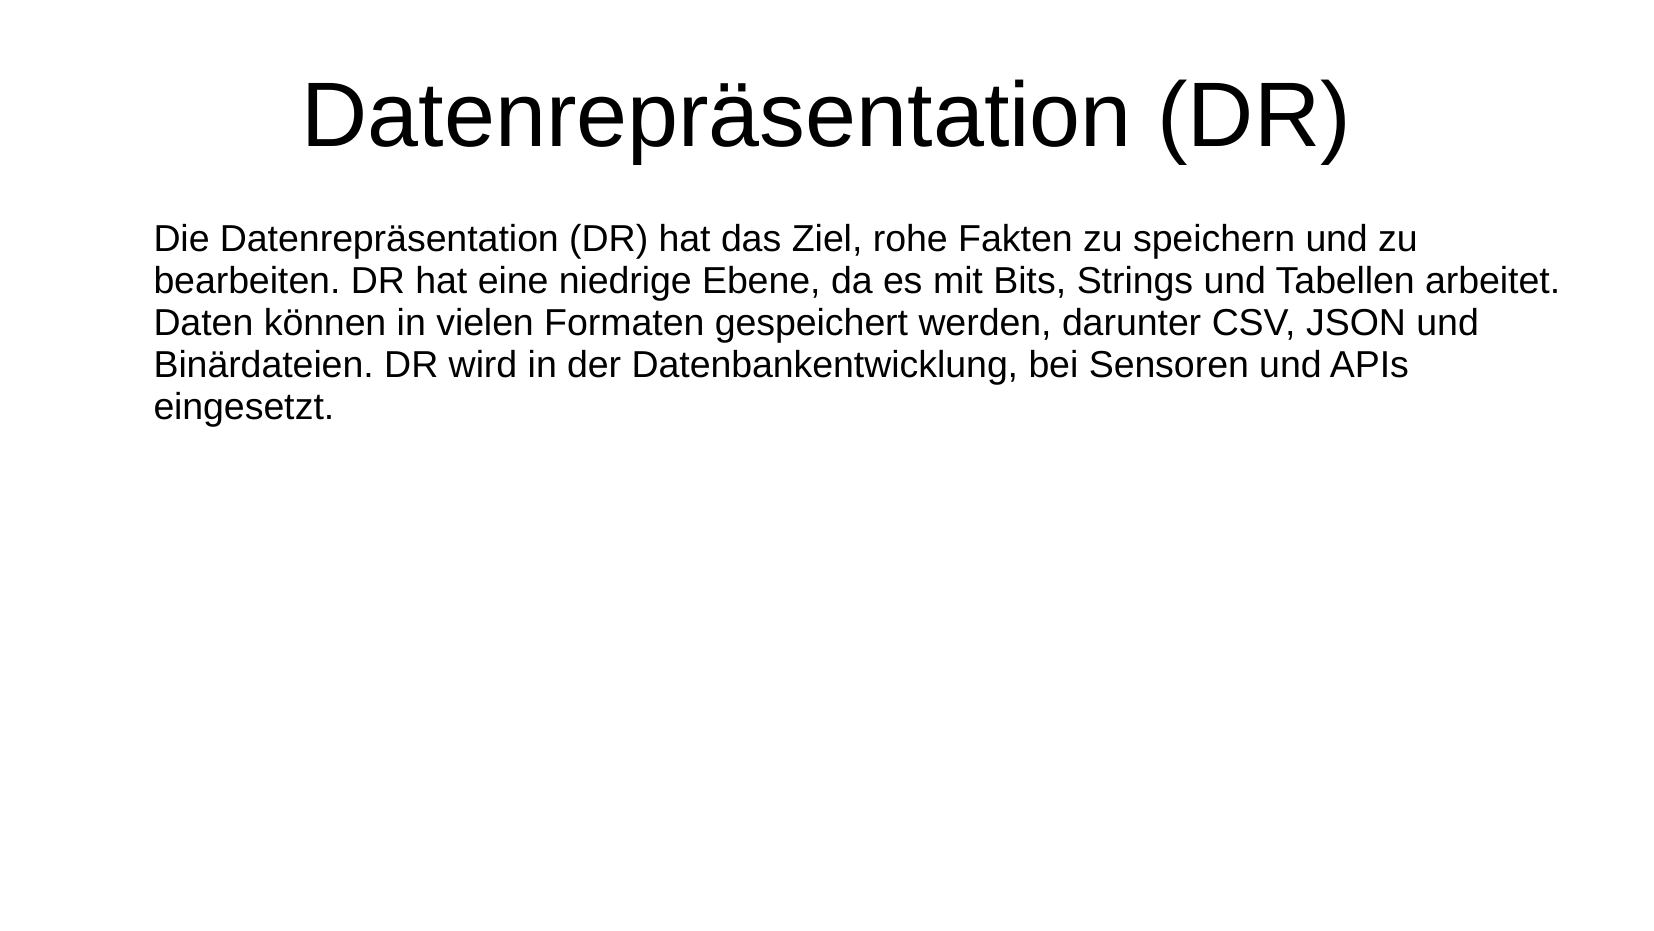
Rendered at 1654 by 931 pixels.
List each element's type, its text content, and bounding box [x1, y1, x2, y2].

list Die Datenrepräsentation (DR) hat das Ziel, rohe Fakten zu speichern und zu bearbeiten. DR hat eine niedrige Ebene, da es mit Bits, Strings und Tabellen arbeitet. Daten können in vielen Formaten gespeichert werden, darunter CSV, JSON und Binärdateien. DR wird in der Datenbankentwicklung, bei Sensoren und APIs eingesetzt. [82, 217, 1571, 758]
title Datenrepräsentation (DR) [82, 37, 1571, 193]
